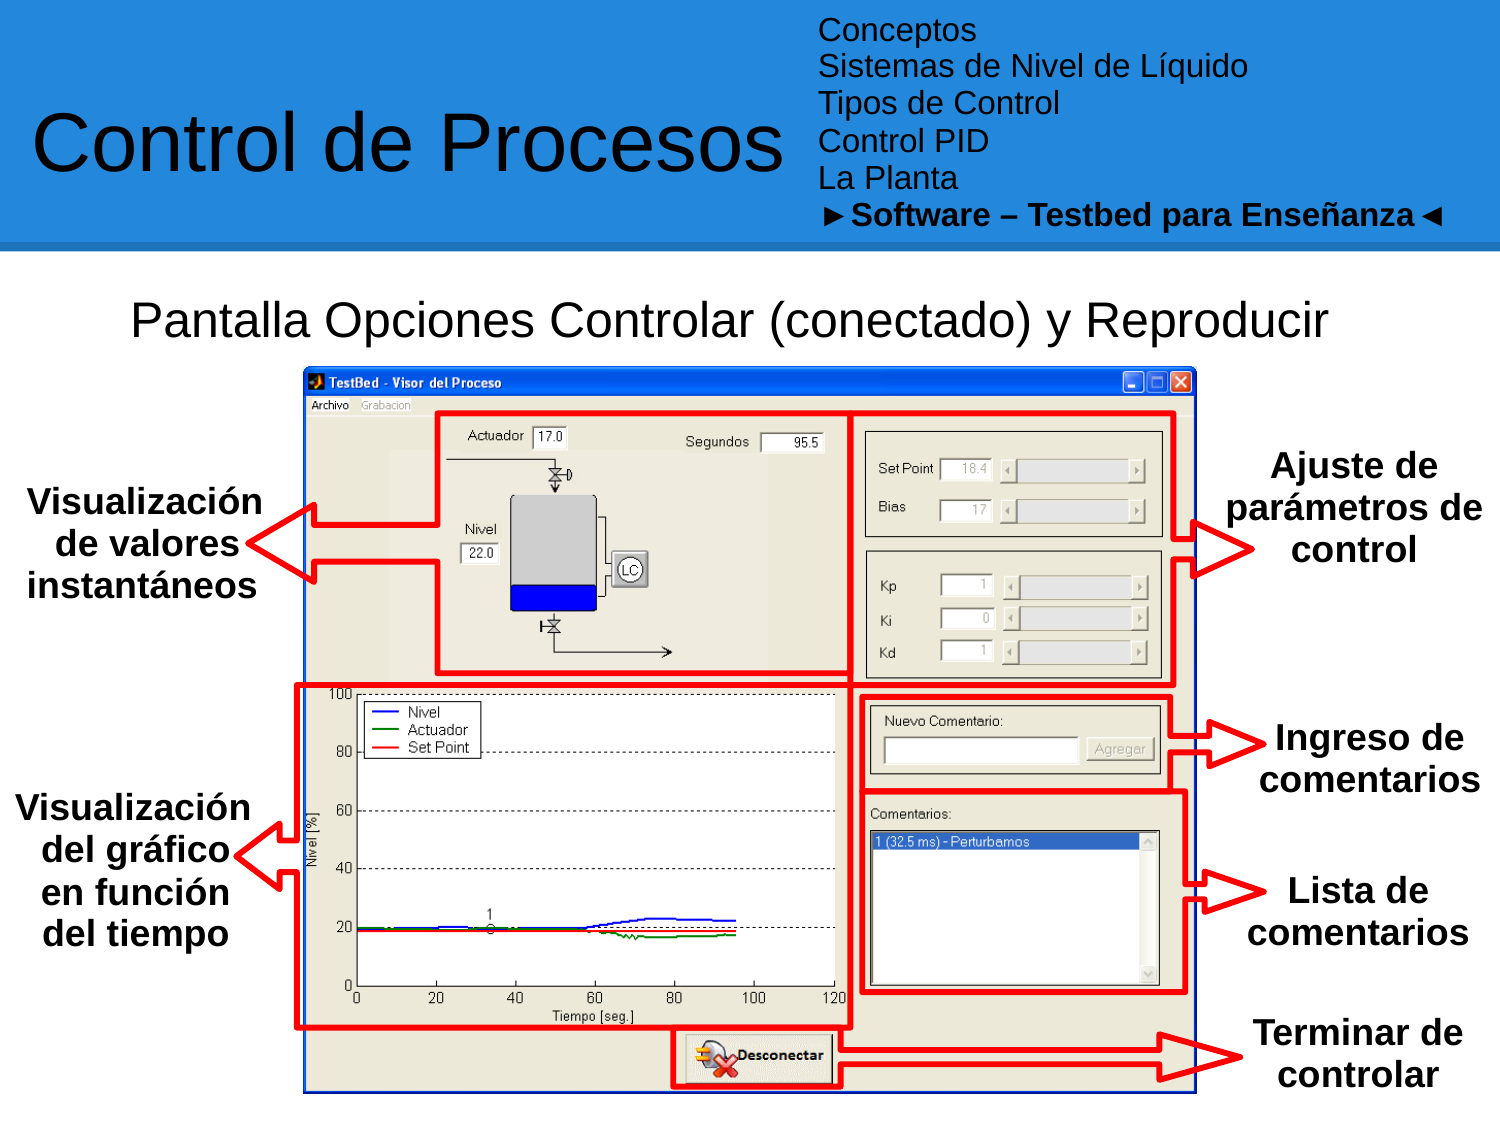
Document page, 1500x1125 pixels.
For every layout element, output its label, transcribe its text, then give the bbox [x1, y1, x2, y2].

text_box Terminar de controlar [1228, 1003, 1489, 1106]
text_box Pantalla Opciones Controlar (conectado) y Reproducir [115, 271, 1385, 363]
title Control de Procesos [15, 21, 803, 240]
text_box Lista de comentarios [1228, 862, 1489, 969]
text_box [866, 795, 1197, 989]
text_box [303, 688, 847, 1024]
text_box [303, 417, 847, 670]
text_box [854, 417, 1197, 682]
text_box Conceptos Sistemas de Nivel de Líquido Tipos de Control Control PID La Planta ►Software – Testbed para Enseñanza◄ [803, 3, 1489, 244]
text_box Ingreso de comentarios [1240, 708, 1500, 863]
text_box Ajuste de parámetros de control [1208, 437, 1500, 591]
text_box [866, 700, 1197, 788]
text_box [844, 563, 1197, 1047]
text_box Visualización del gráfico en función del tiempo [0, 779, 272, 968]
text_box [1174, 756, 1197, 881]
text_box [303, 366, 1197, 536]
text_box [303, 1031, 1197, 1094]
text_box [677, 1031, 1197, 1083]
text_box [303, 565, 847, 682]
text_box Visualización de valores instantáneos [11, 473, 284, 618]
